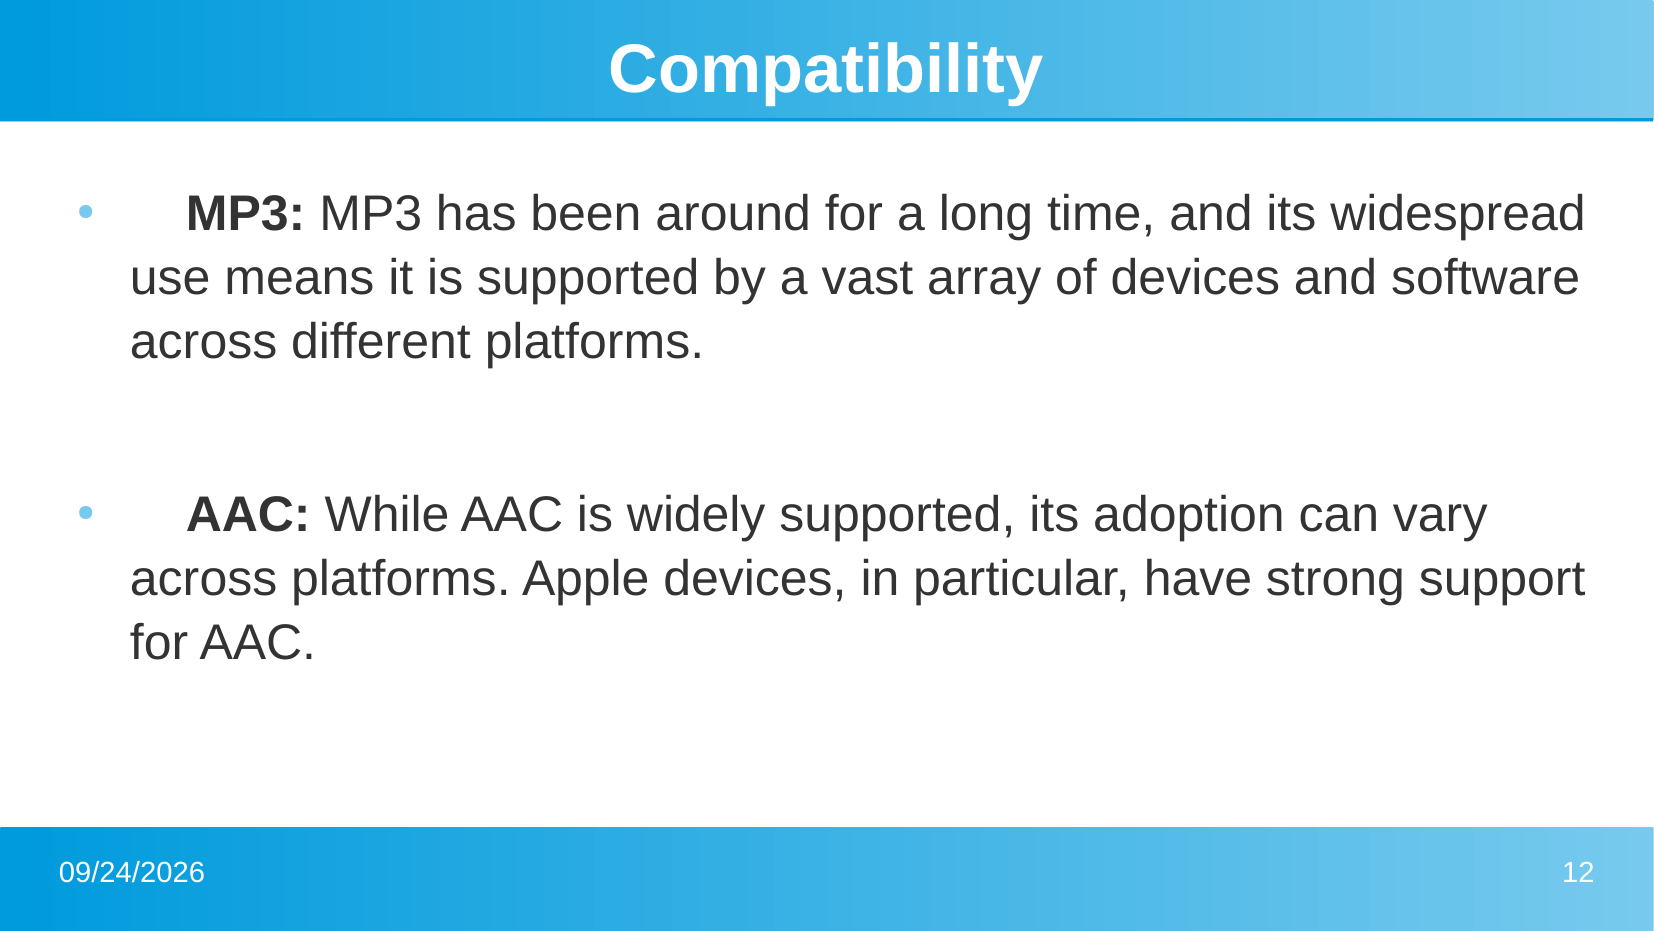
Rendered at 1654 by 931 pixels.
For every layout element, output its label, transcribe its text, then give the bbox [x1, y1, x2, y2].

list MP3: MP3 has been around for a long time, and its widespread use means it is supported by a vast array of devices and software across different platforms. AAC: While AAC is widely supported, its adoption can vary across platforms. Apple devices, in particular, have strong support for AAC. [59, 177, 1595, 768]
title Compatibility [59, 29, 1595, 108]
